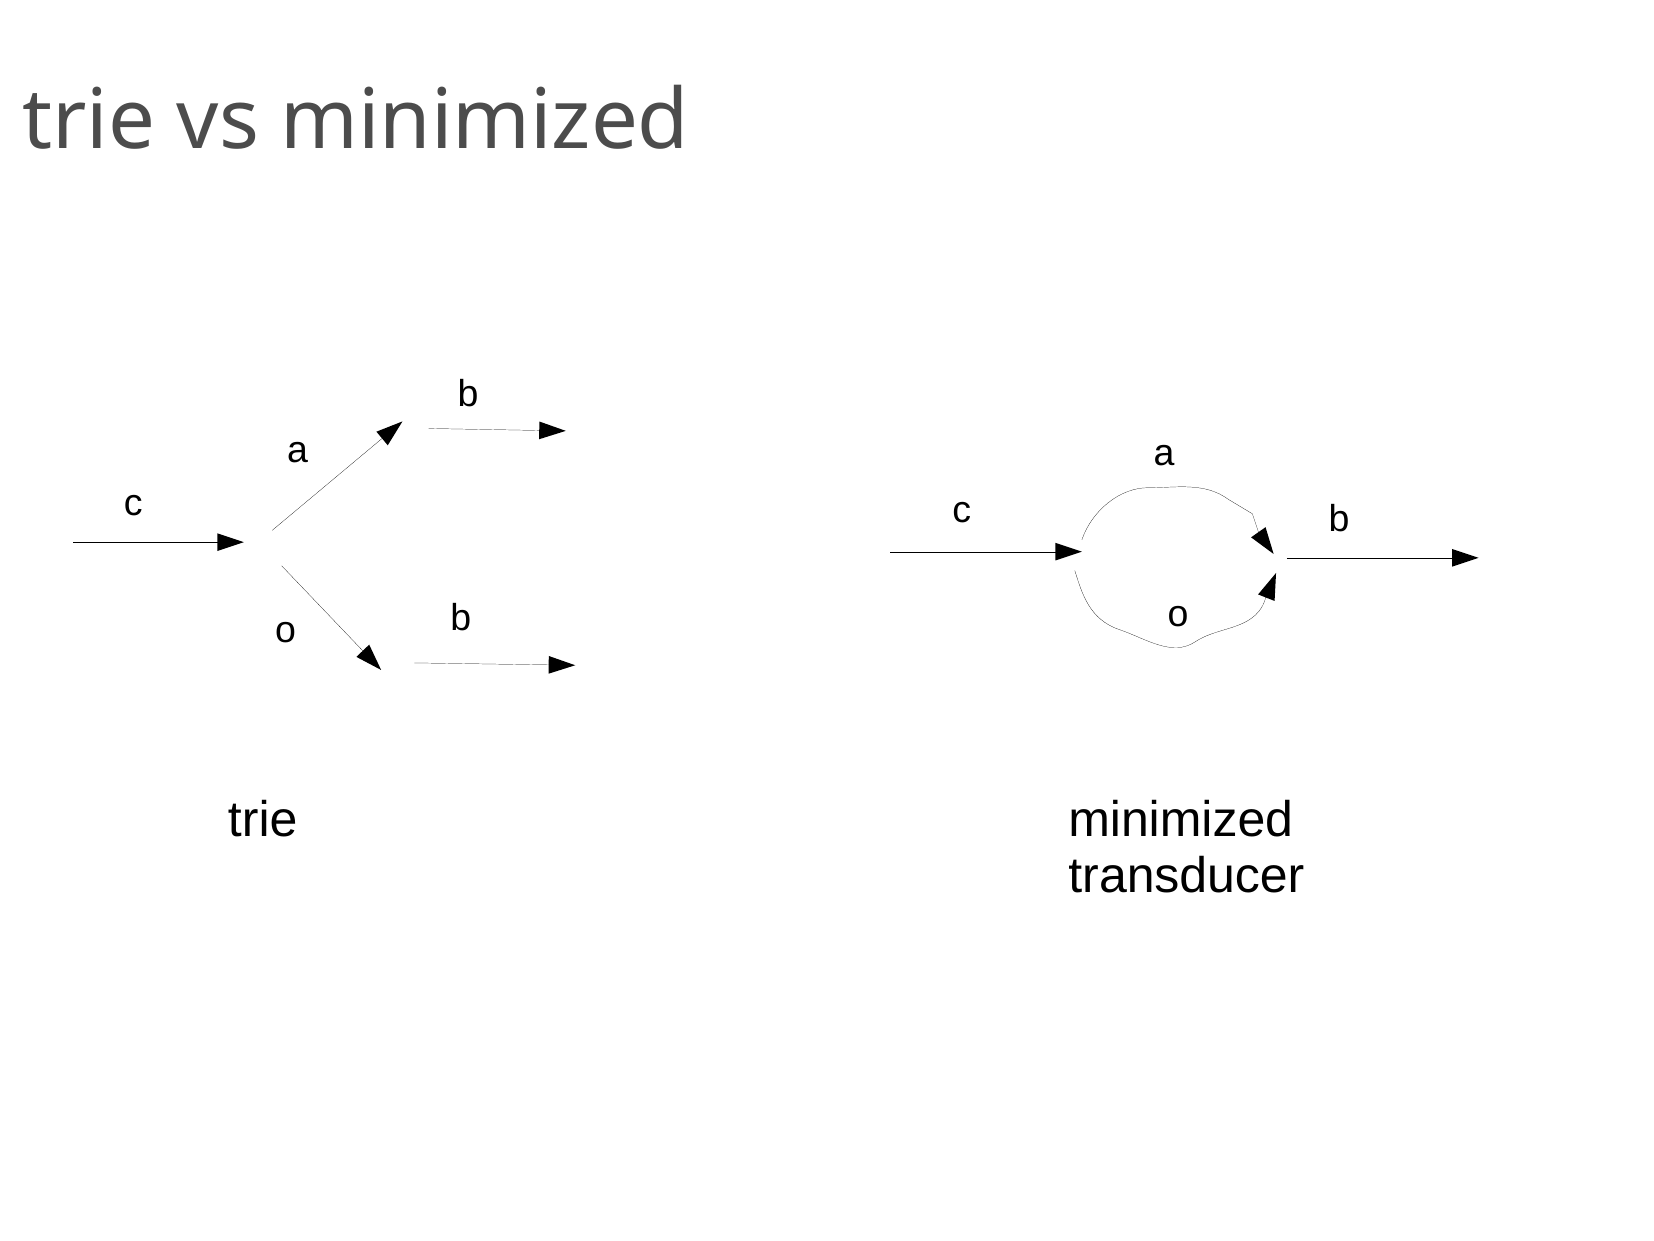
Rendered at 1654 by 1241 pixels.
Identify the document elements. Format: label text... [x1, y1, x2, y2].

text_box trie [213, 783, 429, 855]
text_box c [937, 480, 1007, 538]
text_box a [1138, 423, 1196, 481]
text_box minimized transducer [1053, 783, 1482, 910]
text_box b [442, 364, 512, 422]
text_box b [435, 589, 512, 647]
text_box a [272, 421, 322, 479]
text_box b [1313, 490, 1376, 547]
text_box c [108, 473, 180, 531]
text_box o [260, 601, 327, 659]
text_box o [1152, 584, 1210, 642]
title trie vs minimized [22, 26, 1654, 205]
